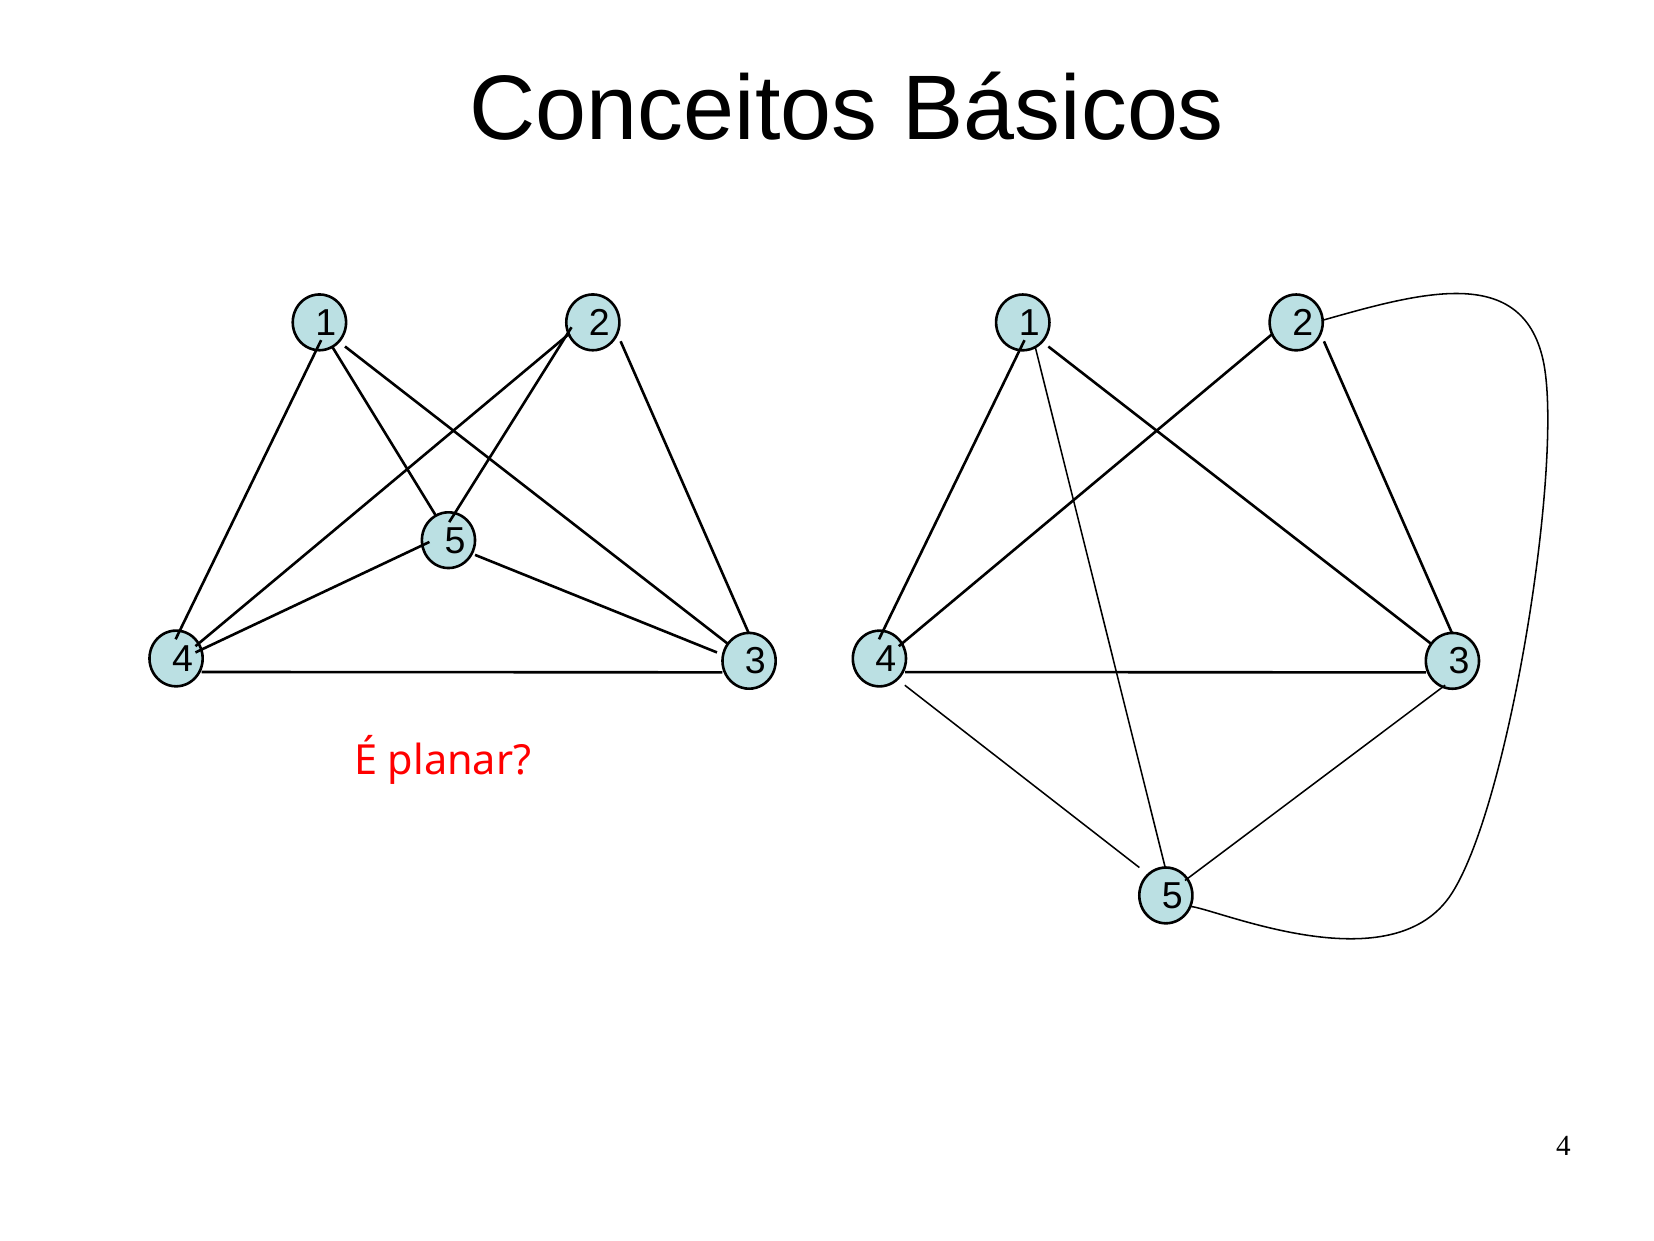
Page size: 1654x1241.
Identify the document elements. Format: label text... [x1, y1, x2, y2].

text_box 2 [1269, 294, 1323, 351]
text_box 1 [292, 294, 347, 351]
text_box 4 [852, 630, 907, 687]
text_box 4 [149, 630, 203, 687]
text_box 2 [566, 294, 620, 351]
text_box 5 [421, 512, 476, 569]
text_box 5 [1139, 867, 1193, 924]
title Conceitos Básicos [261, 38, 1433, 177]
text_box É planar? [332, 723, 554, 796]
text_box 3 [722, 632, 776, 689]
text_box 3 [1425, 633, 1480, 689]
text_box 1 [996, 294, 1050, 351]
